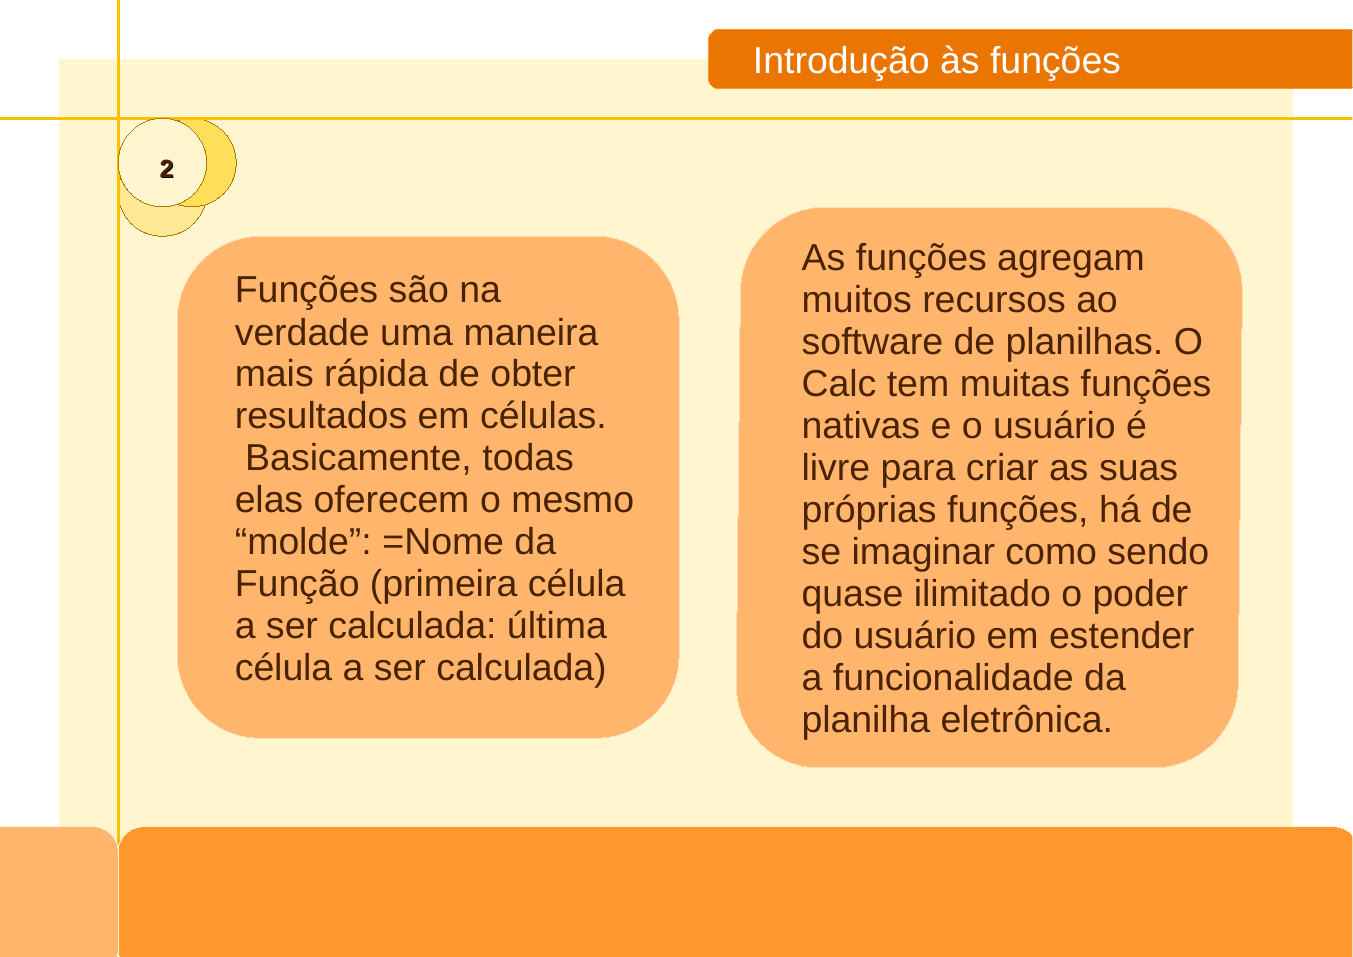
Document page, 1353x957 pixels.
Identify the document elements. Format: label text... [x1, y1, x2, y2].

text_box [708, 29, 1353, 89]
text_box Funções são na verdade uma maneira mais rápida de obter resultados em células. Basicamente, todas elas oferecem o mesmo “molde”: =Nome da Função (primeira célula a ser calculada: última célula a ser calculada) [219, 261, 650, 721]
text_box [736, 207, 1216, 768]
text_box [0, 826, 1353, 957]
text_box [118, 118, 237, 237]
text_box 2 [126, 147, 207, 193]
text_box [177, 236, 680, 739]
text_box As funções agregam muitos recursos ao software de planilhas. O Calc tem muitas funções nativas e o usuário é livre para criar as suas próprias funções, há de se imaginar como sendo quase ilimitado o poder do usuário em estender a funcionalidade da planilha eletrônica. [786, 229, 1241, 761]
text_box Introdução às funções [738, 31, 1336, 89]
